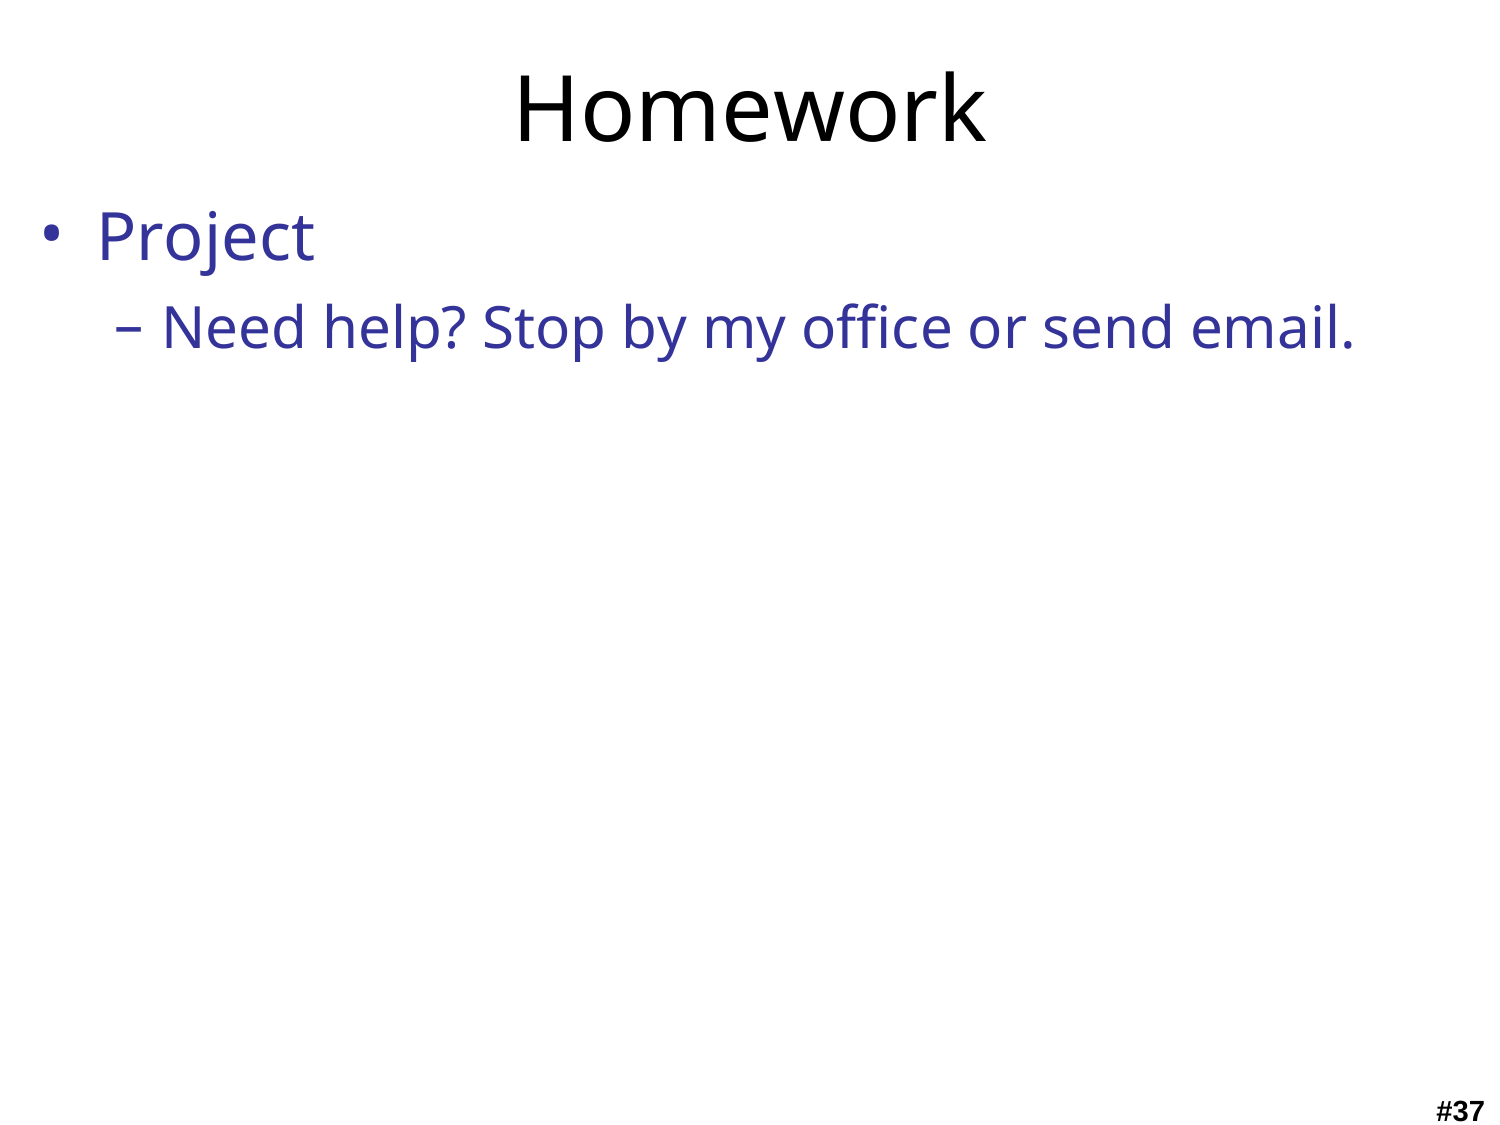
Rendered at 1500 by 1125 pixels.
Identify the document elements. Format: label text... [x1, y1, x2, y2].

list Project Need help? Stop by my office or send email. [24, 187, 1476, 1026]
title Homework [24, 12, 1476, 187]
